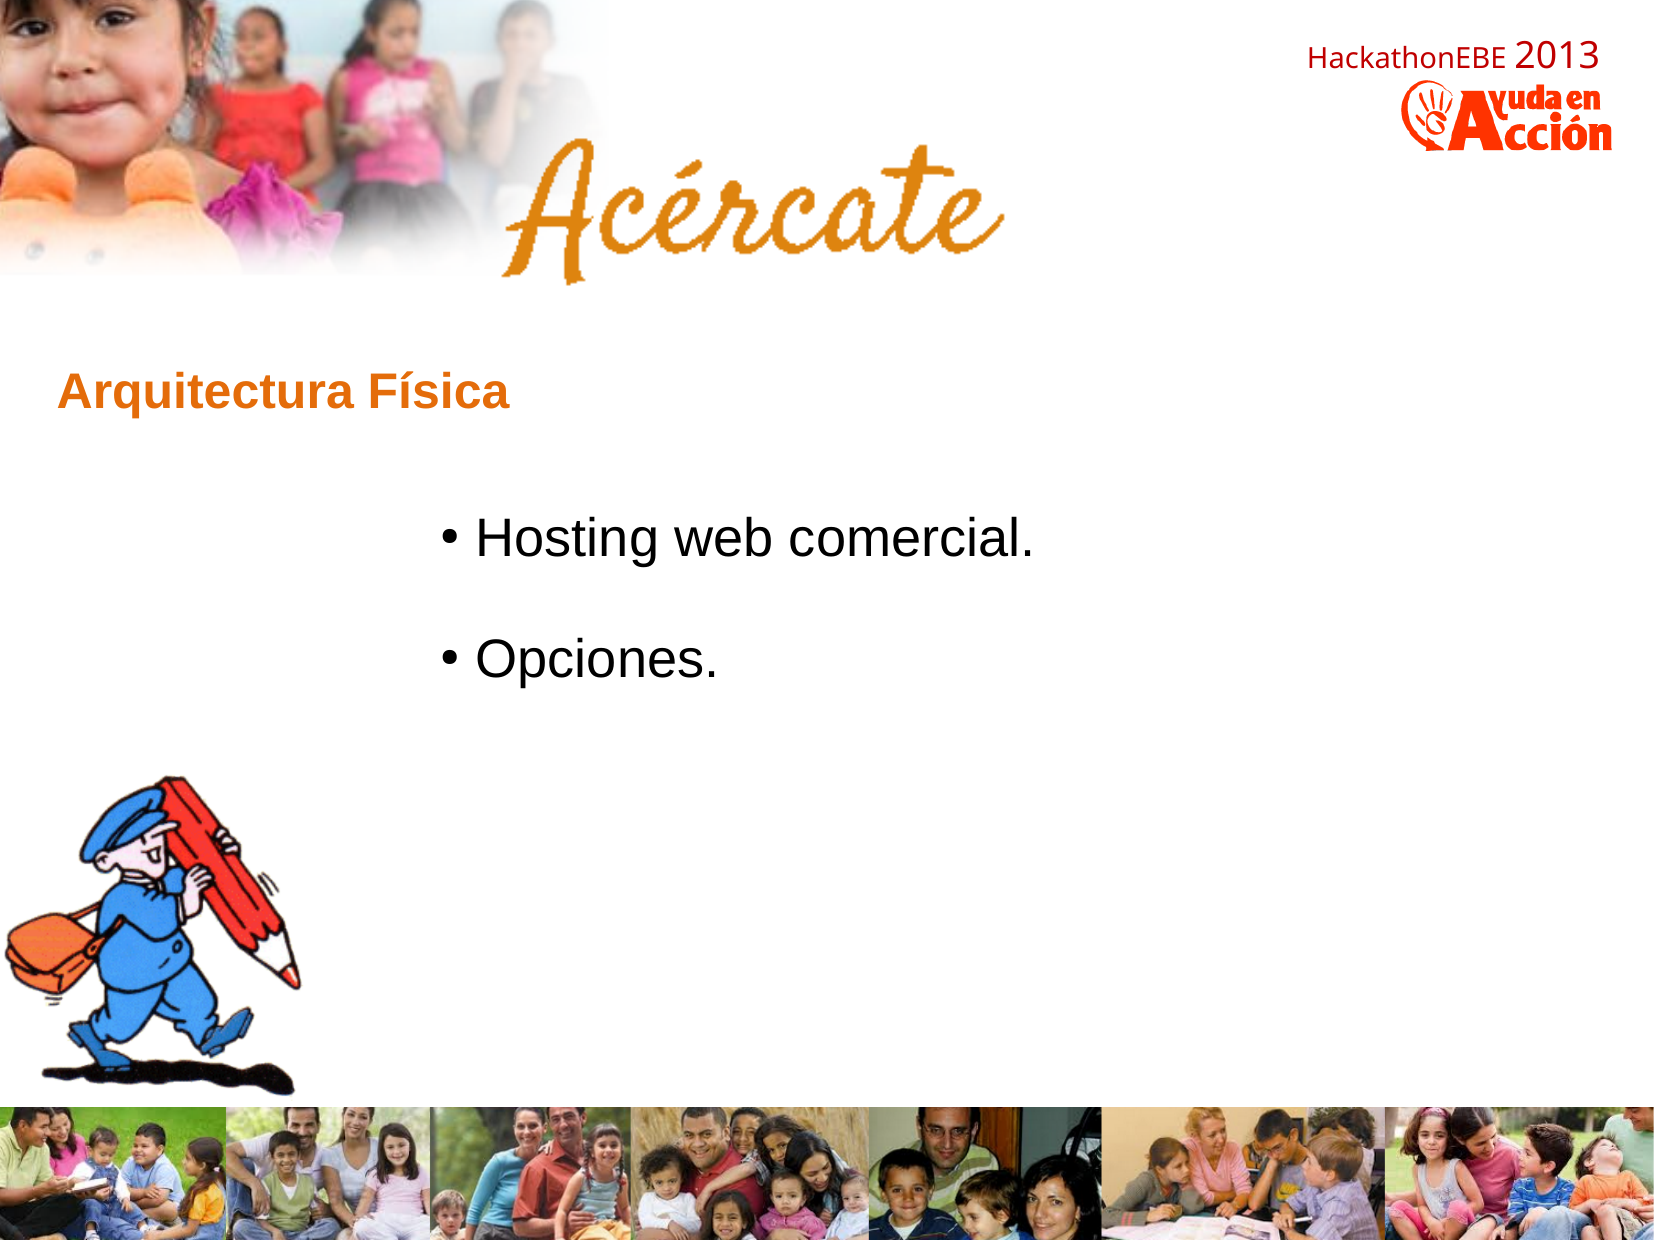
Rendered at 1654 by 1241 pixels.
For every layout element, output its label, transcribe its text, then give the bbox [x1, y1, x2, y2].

picture [0, 772, 307, 1101]
picture [0, 0, 1612, 313]
picture [0, 1107, 1654, 1241]
text_box Hosting web comercial. Opciones. [425, 500, 1052, 697]
text_box Arquitectura Física [41, 350, 570, 426]
text_box HackathonEBE 2013 [496, 0, 1601, 107]
